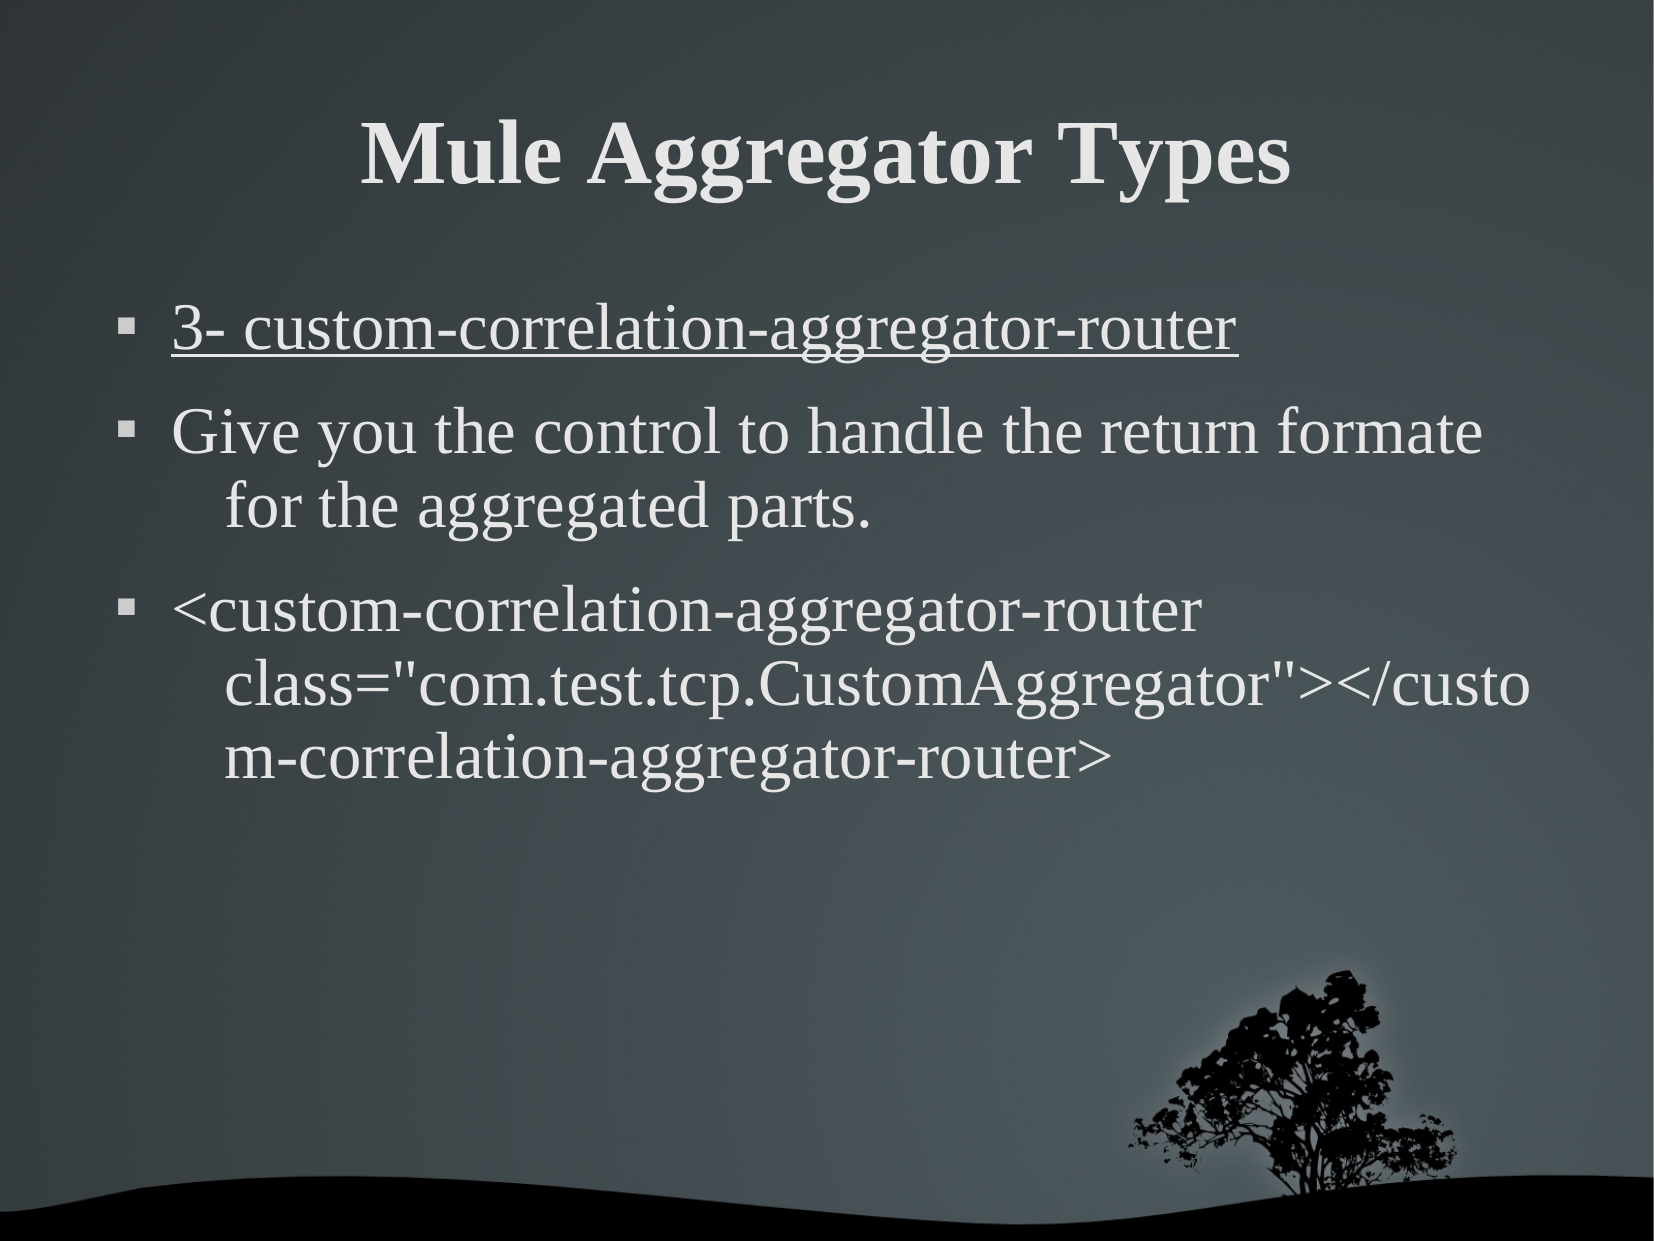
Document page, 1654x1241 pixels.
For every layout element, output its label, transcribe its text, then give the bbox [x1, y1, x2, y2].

title Mule Aggregator Types [82, 49, 1571, 257]
picture [0, 0, 1654, 1241]
list 3- custom-correlation-aggregator-router Give you the control to handle the return formate for the aggregated parts. <custom-correlation-aggregator-router class="com.test.tcp.CustomAggregator"></custom-correlation-aggregator-router> [82, 290, 1571, 1109]
